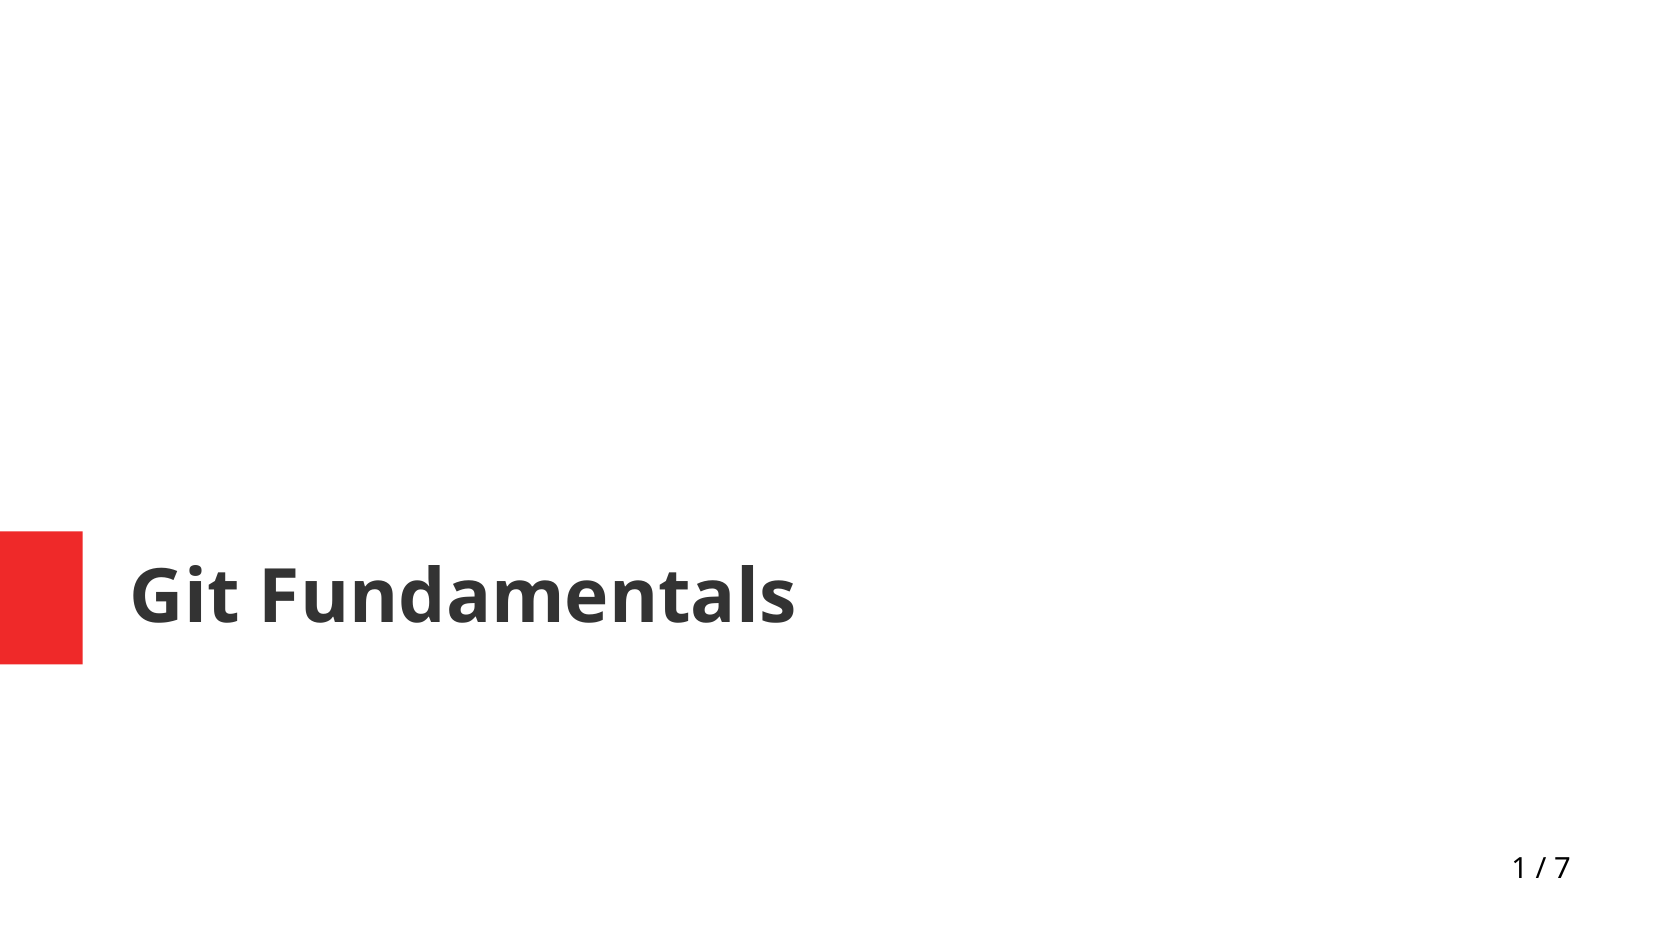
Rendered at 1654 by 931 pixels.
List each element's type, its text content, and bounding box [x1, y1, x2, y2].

title Git Fundamentals [129, 504, 1536, 683]
